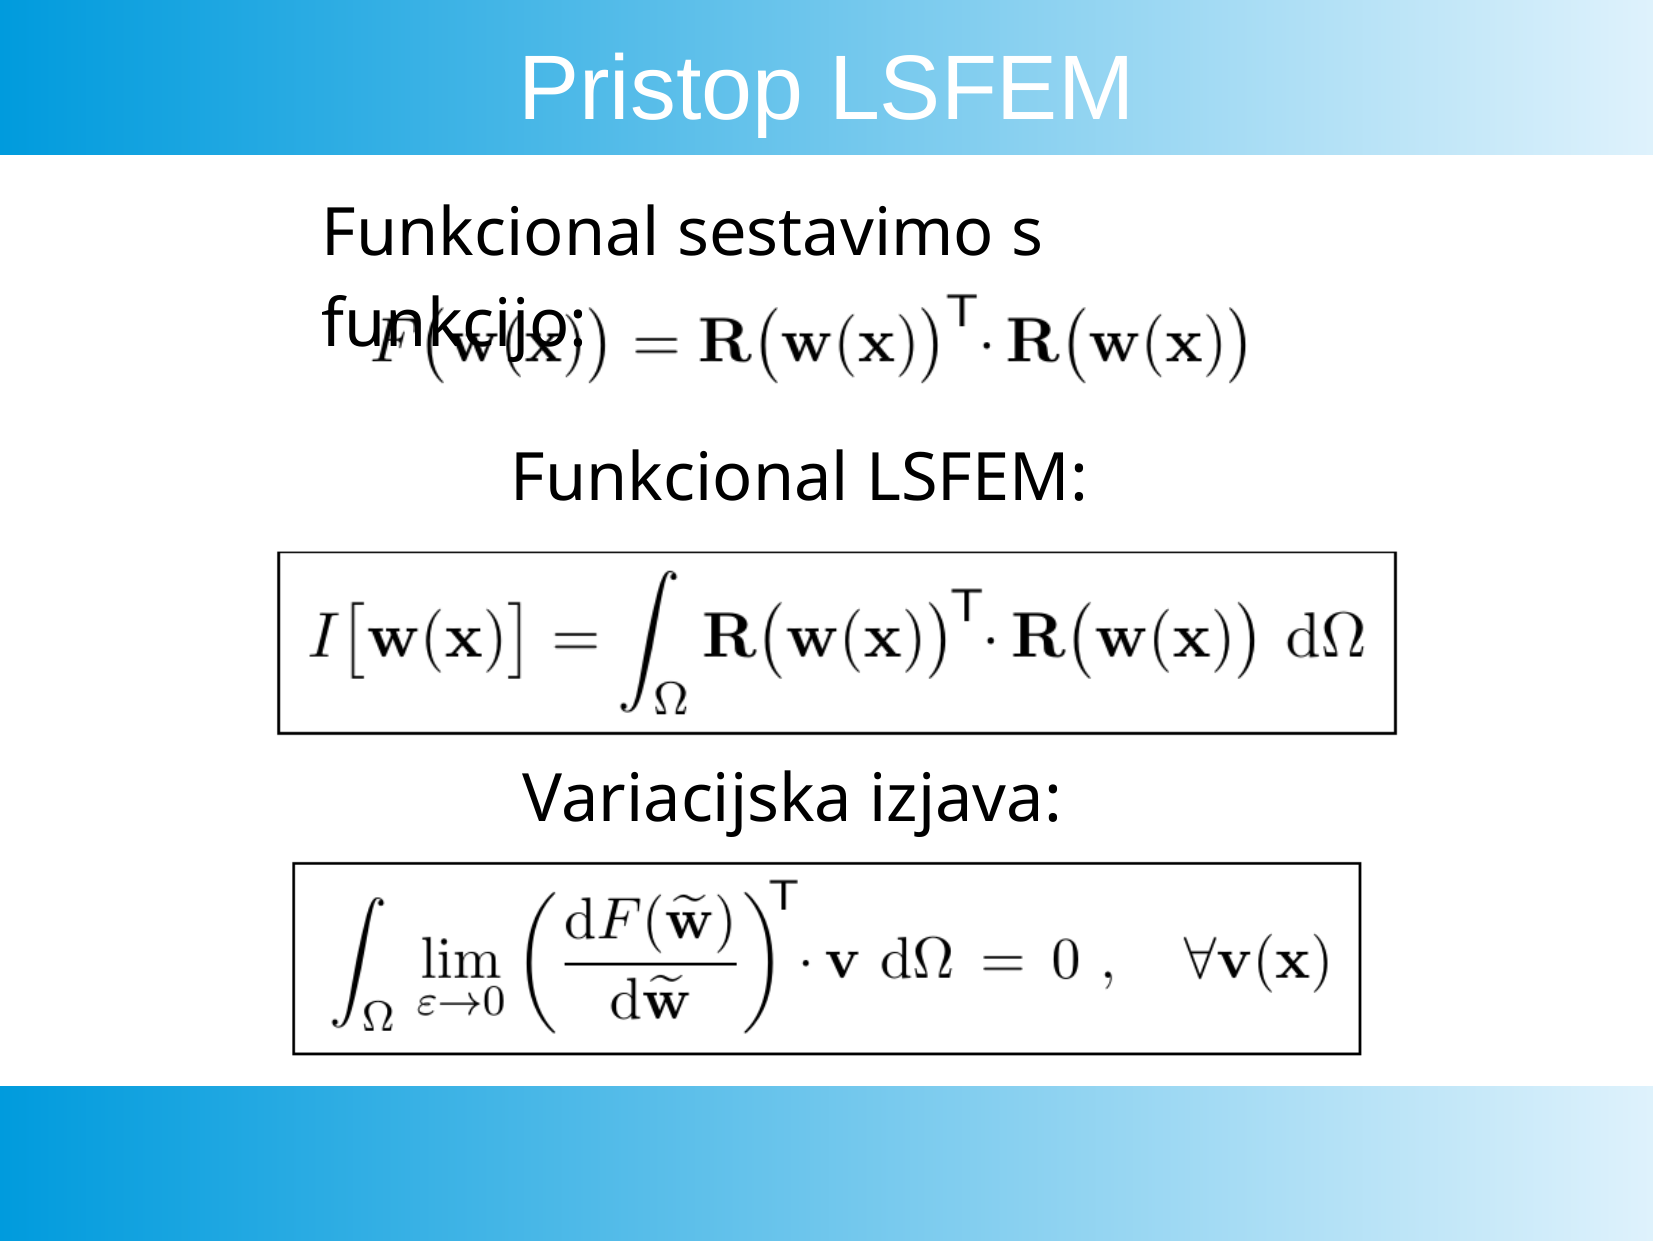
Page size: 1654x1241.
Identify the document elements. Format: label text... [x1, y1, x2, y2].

picture [273, 543, 1406, 744]
picture [354, 296, 1276, 411]
text_box Funkcional sestavimo s funkcijo: [307, 177, 1323, 296]
title Pristop LSFEM [82, 35, 1571, 141]
picture [283, 850, 1371, 1065]
text_box Variacijska izjava: [507, 743, 1146, 865]
text_box Funkcional LSFEM: [496, 421, 1134, 544]
